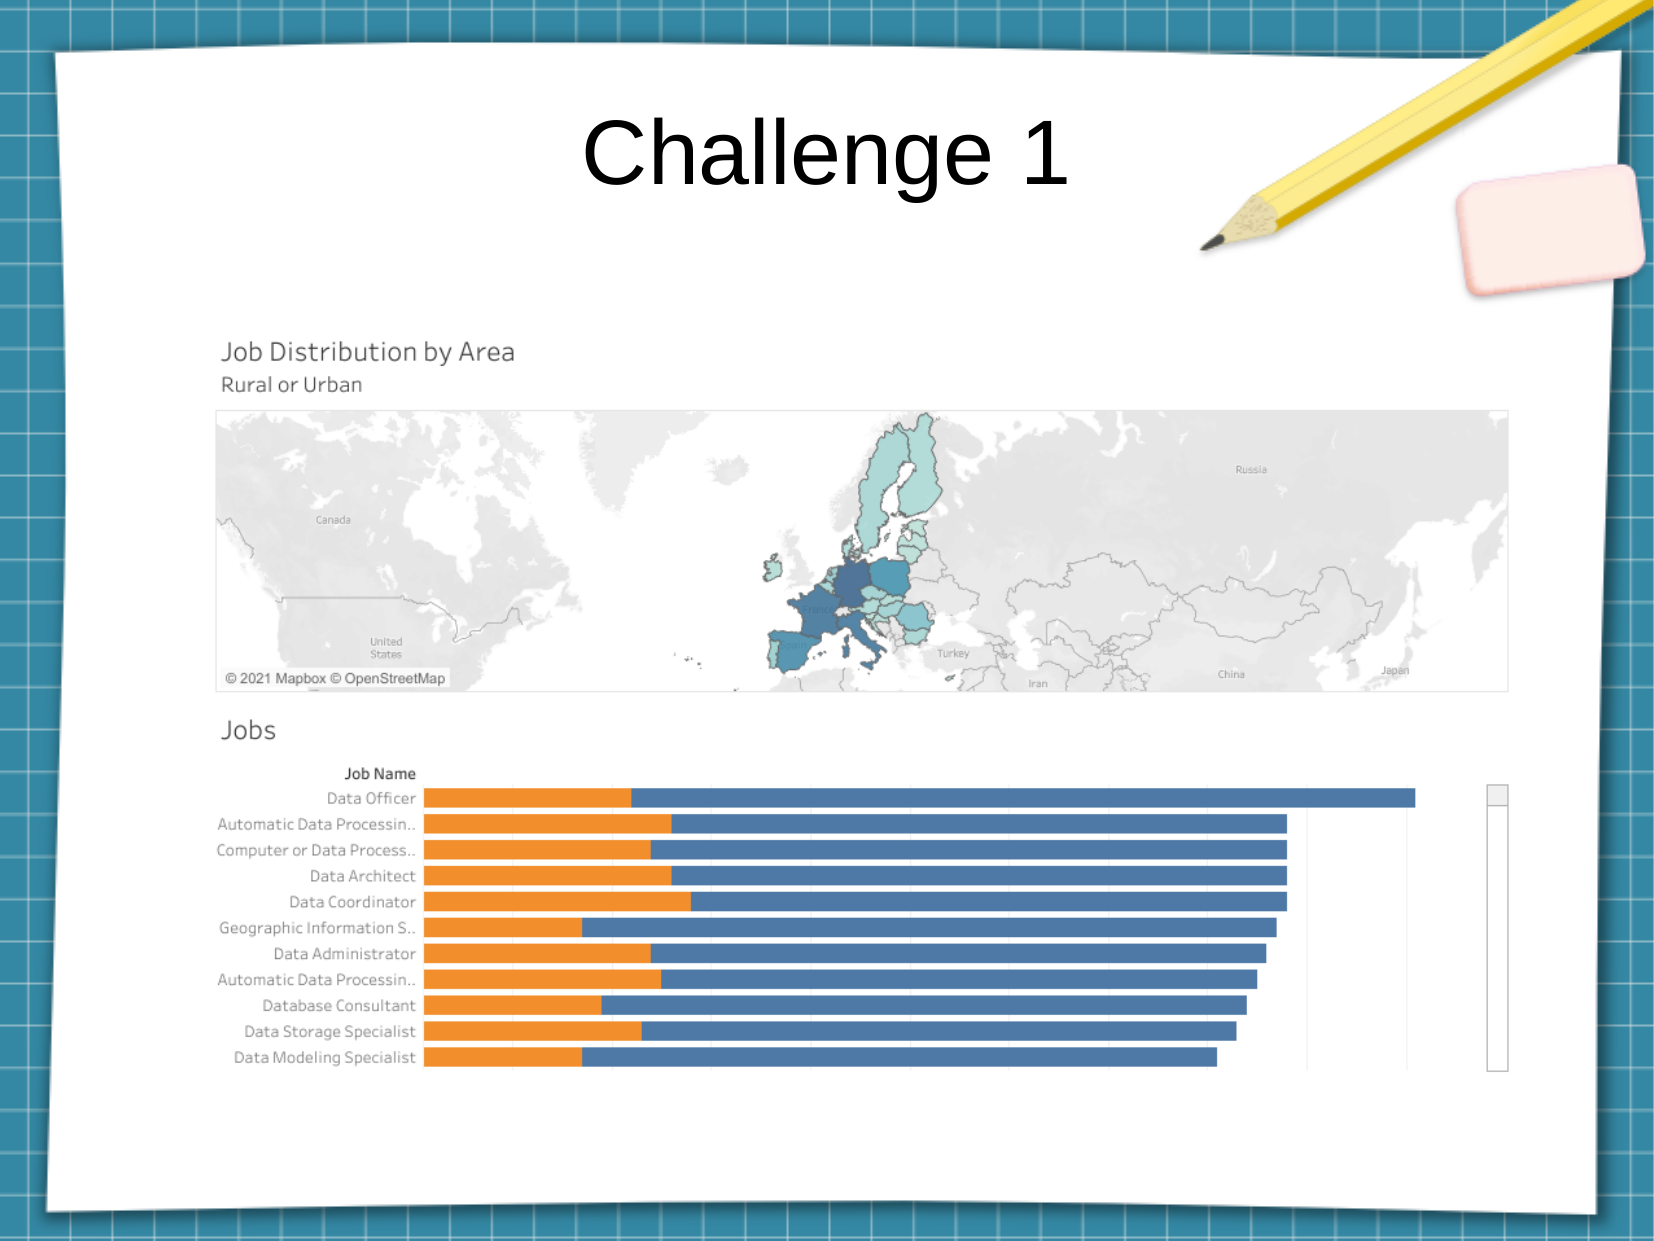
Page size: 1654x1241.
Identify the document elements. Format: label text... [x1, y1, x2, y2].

title Challenge 1 [82, 49, 1571, 257]
picture [0, 0, 1654, 1241]
